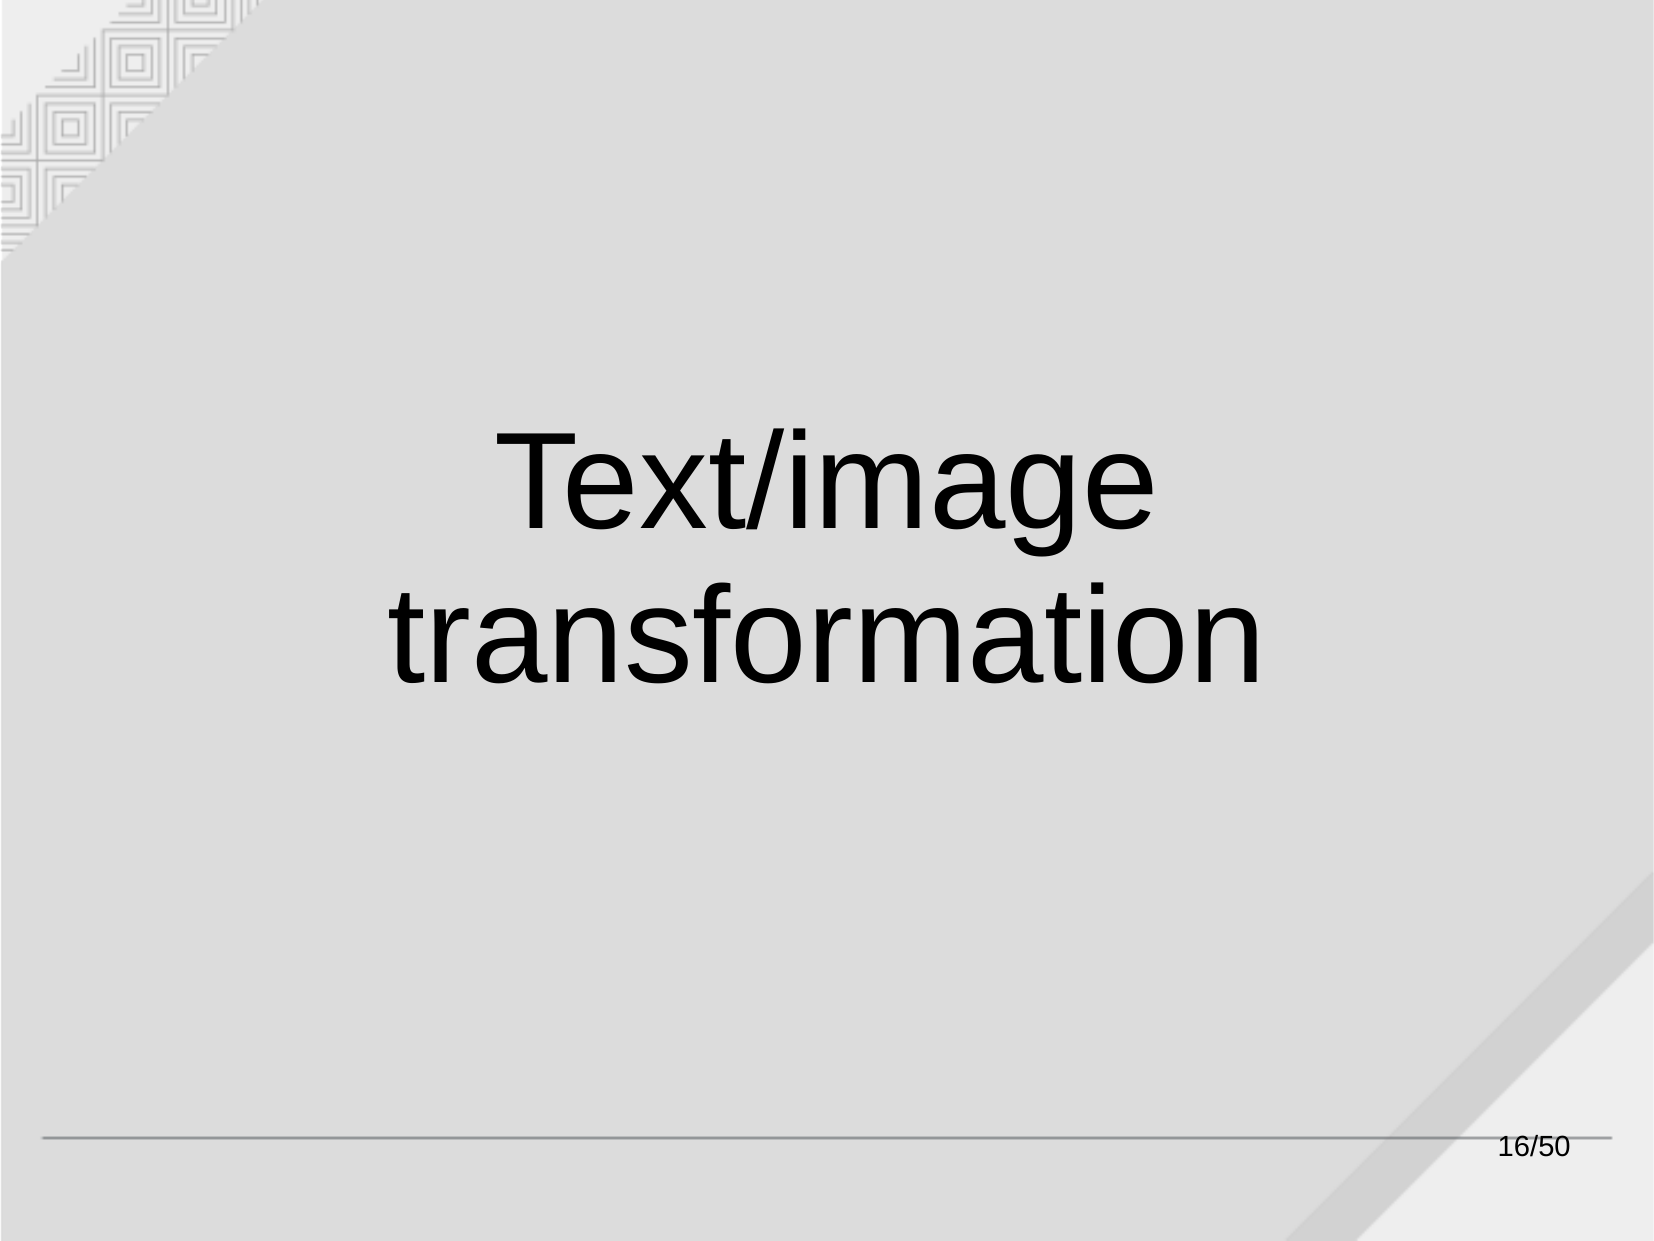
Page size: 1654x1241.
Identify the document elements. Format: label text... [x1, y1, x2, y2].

picture [0, 0, 1654, 1241]
title Text/image transformation [82, 404, 1571, 712]
